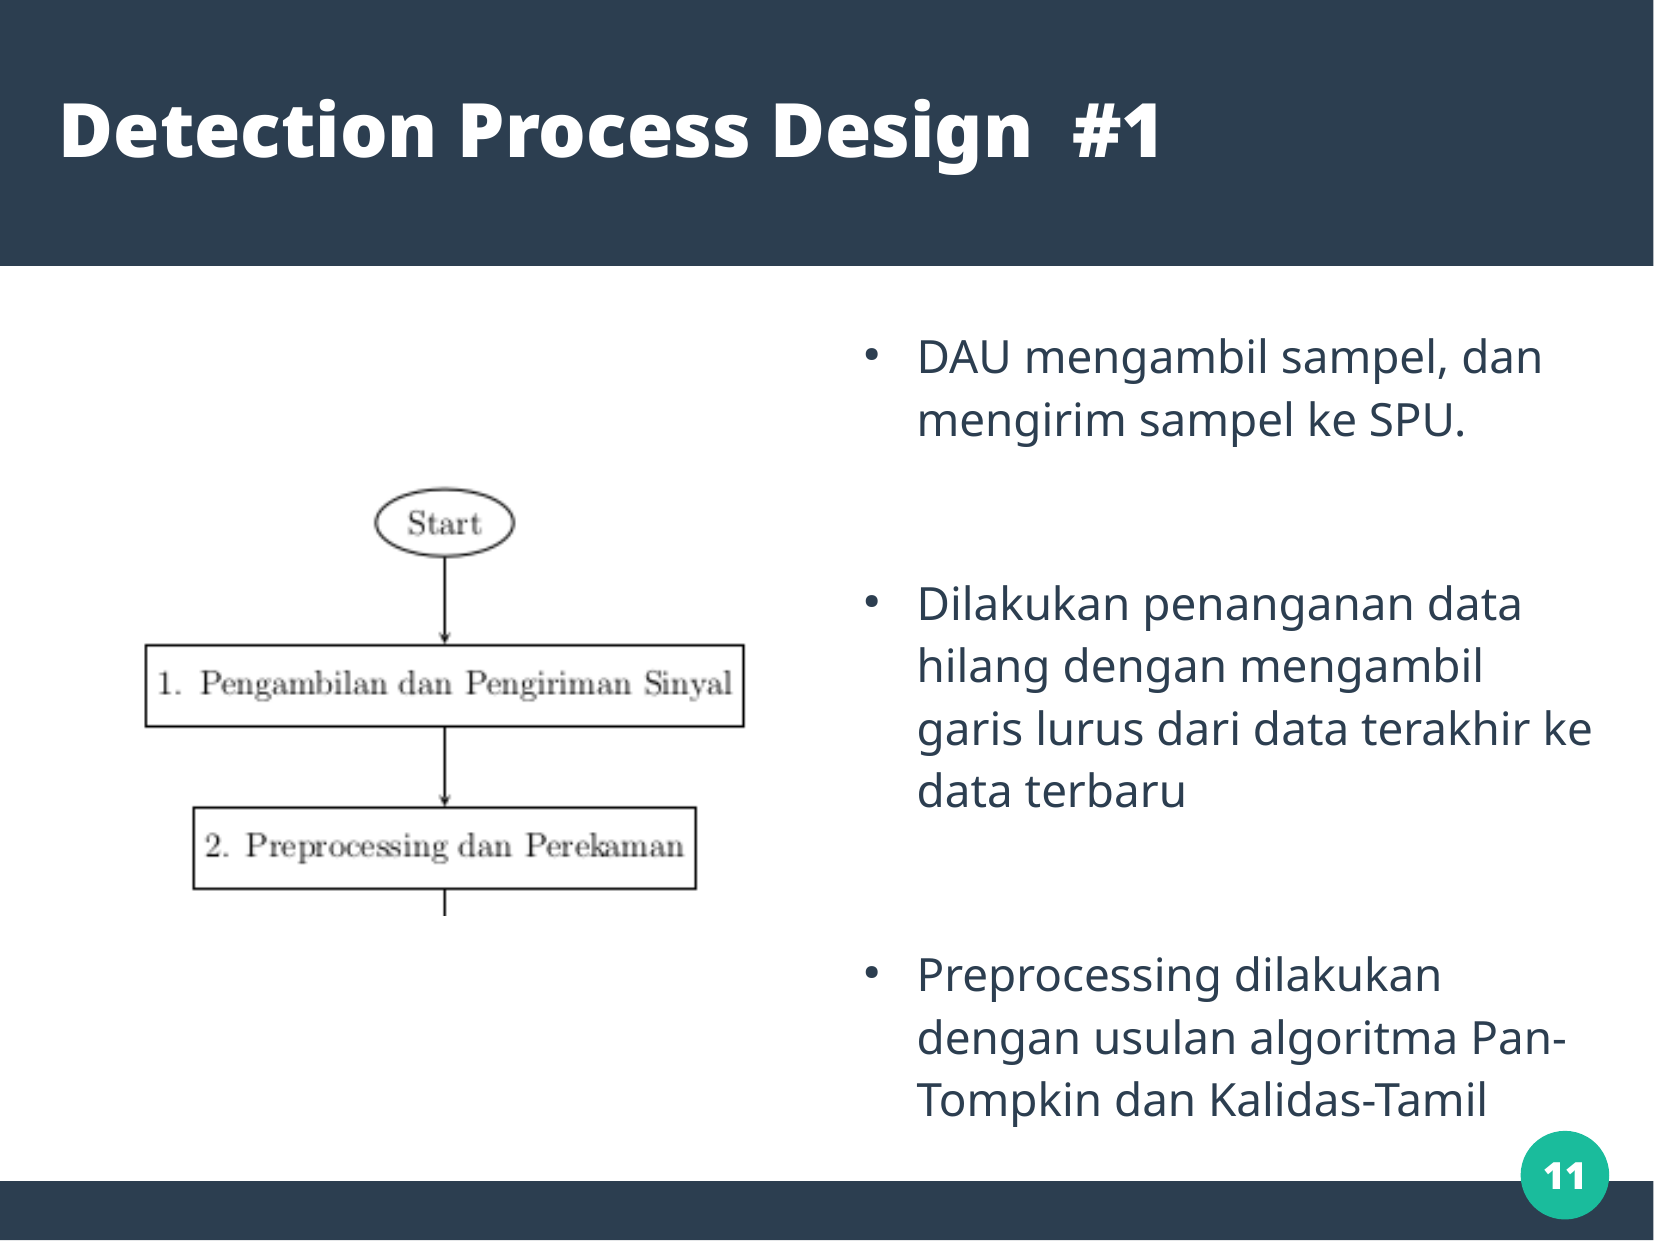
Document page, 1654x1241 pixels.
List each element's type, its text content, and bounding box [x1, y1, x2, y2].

list DAU mengambil sampel, dan mengirim sampel ke SPU. Dilakukan penanganan data hilang dengan mengambil garis lurus dari data terakhir ke data terbaru Preprocessing dilakukan dengan usulan algoritma Pan-Tompkin dan Kalidas-Tamil [845, 324, 1595, 1152]
title Detection Process Design #1 [58, 49, 1595, 207]
picture [100, 462, 798, 916]
